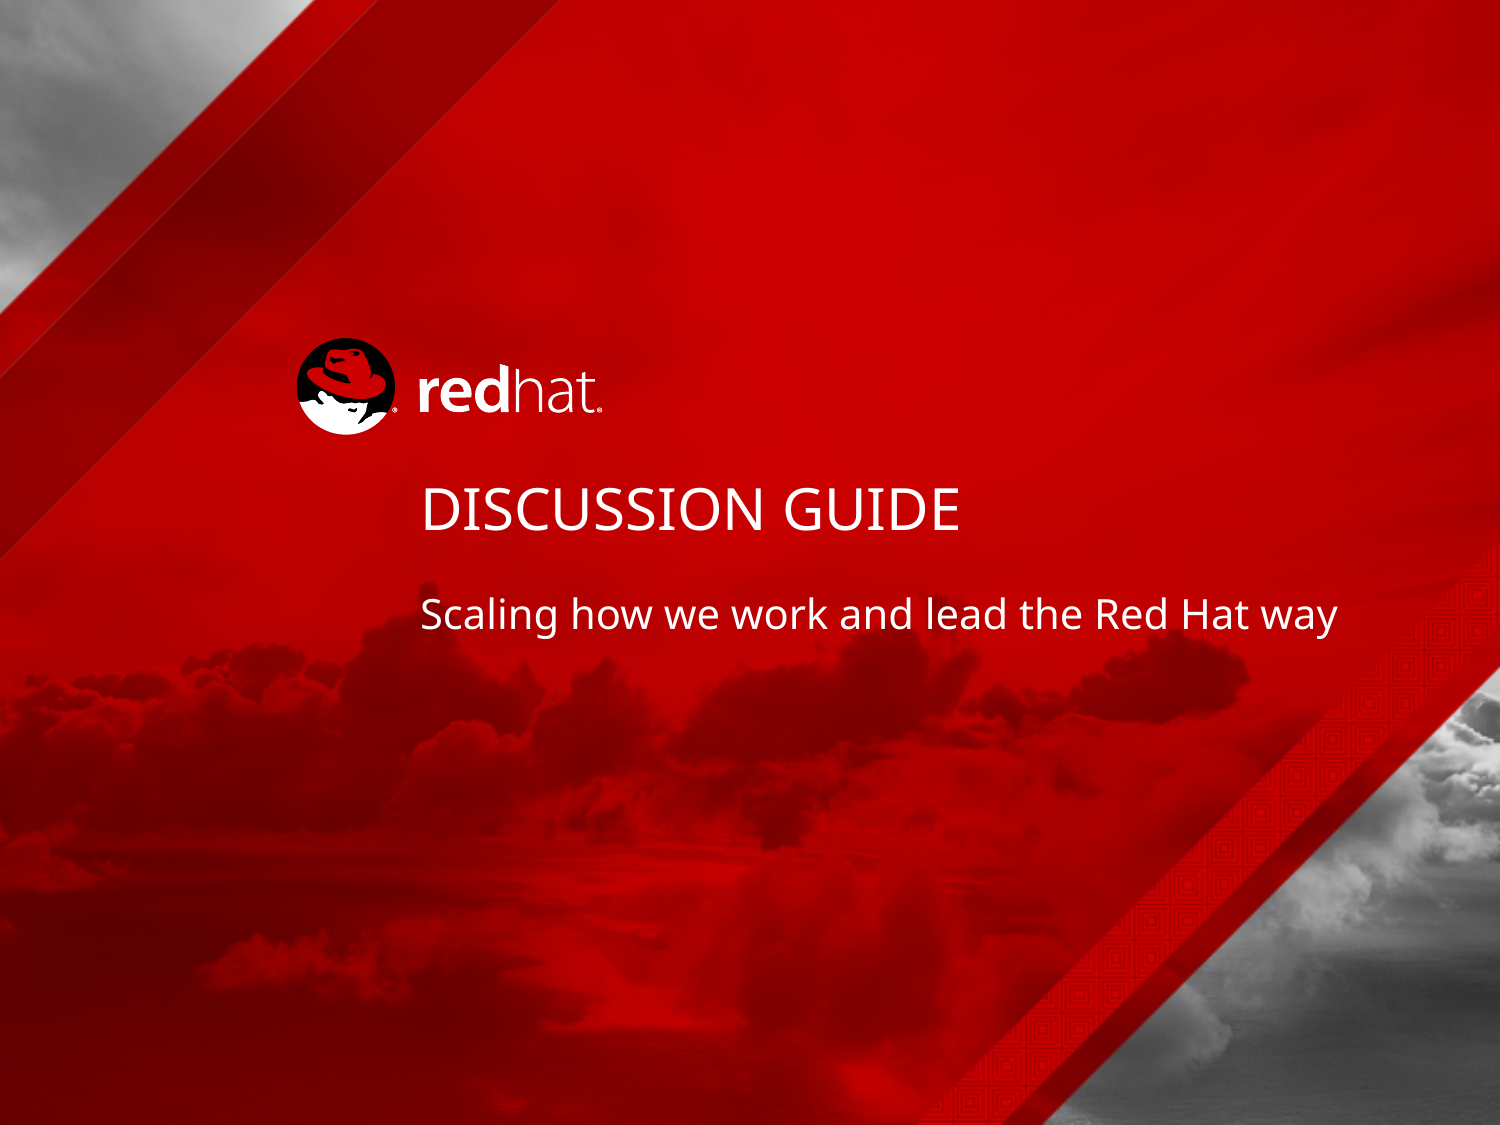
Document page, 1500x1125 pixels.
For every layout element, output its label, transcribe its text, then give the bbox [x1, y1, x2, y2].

title DISCUSSION GUIDE [420, 467, 1381, 585]
subtitle Scaling how we work and lead the Red Hat way [420, 585, 1381, 841]
picture [0, 0, 1500, 1125]
